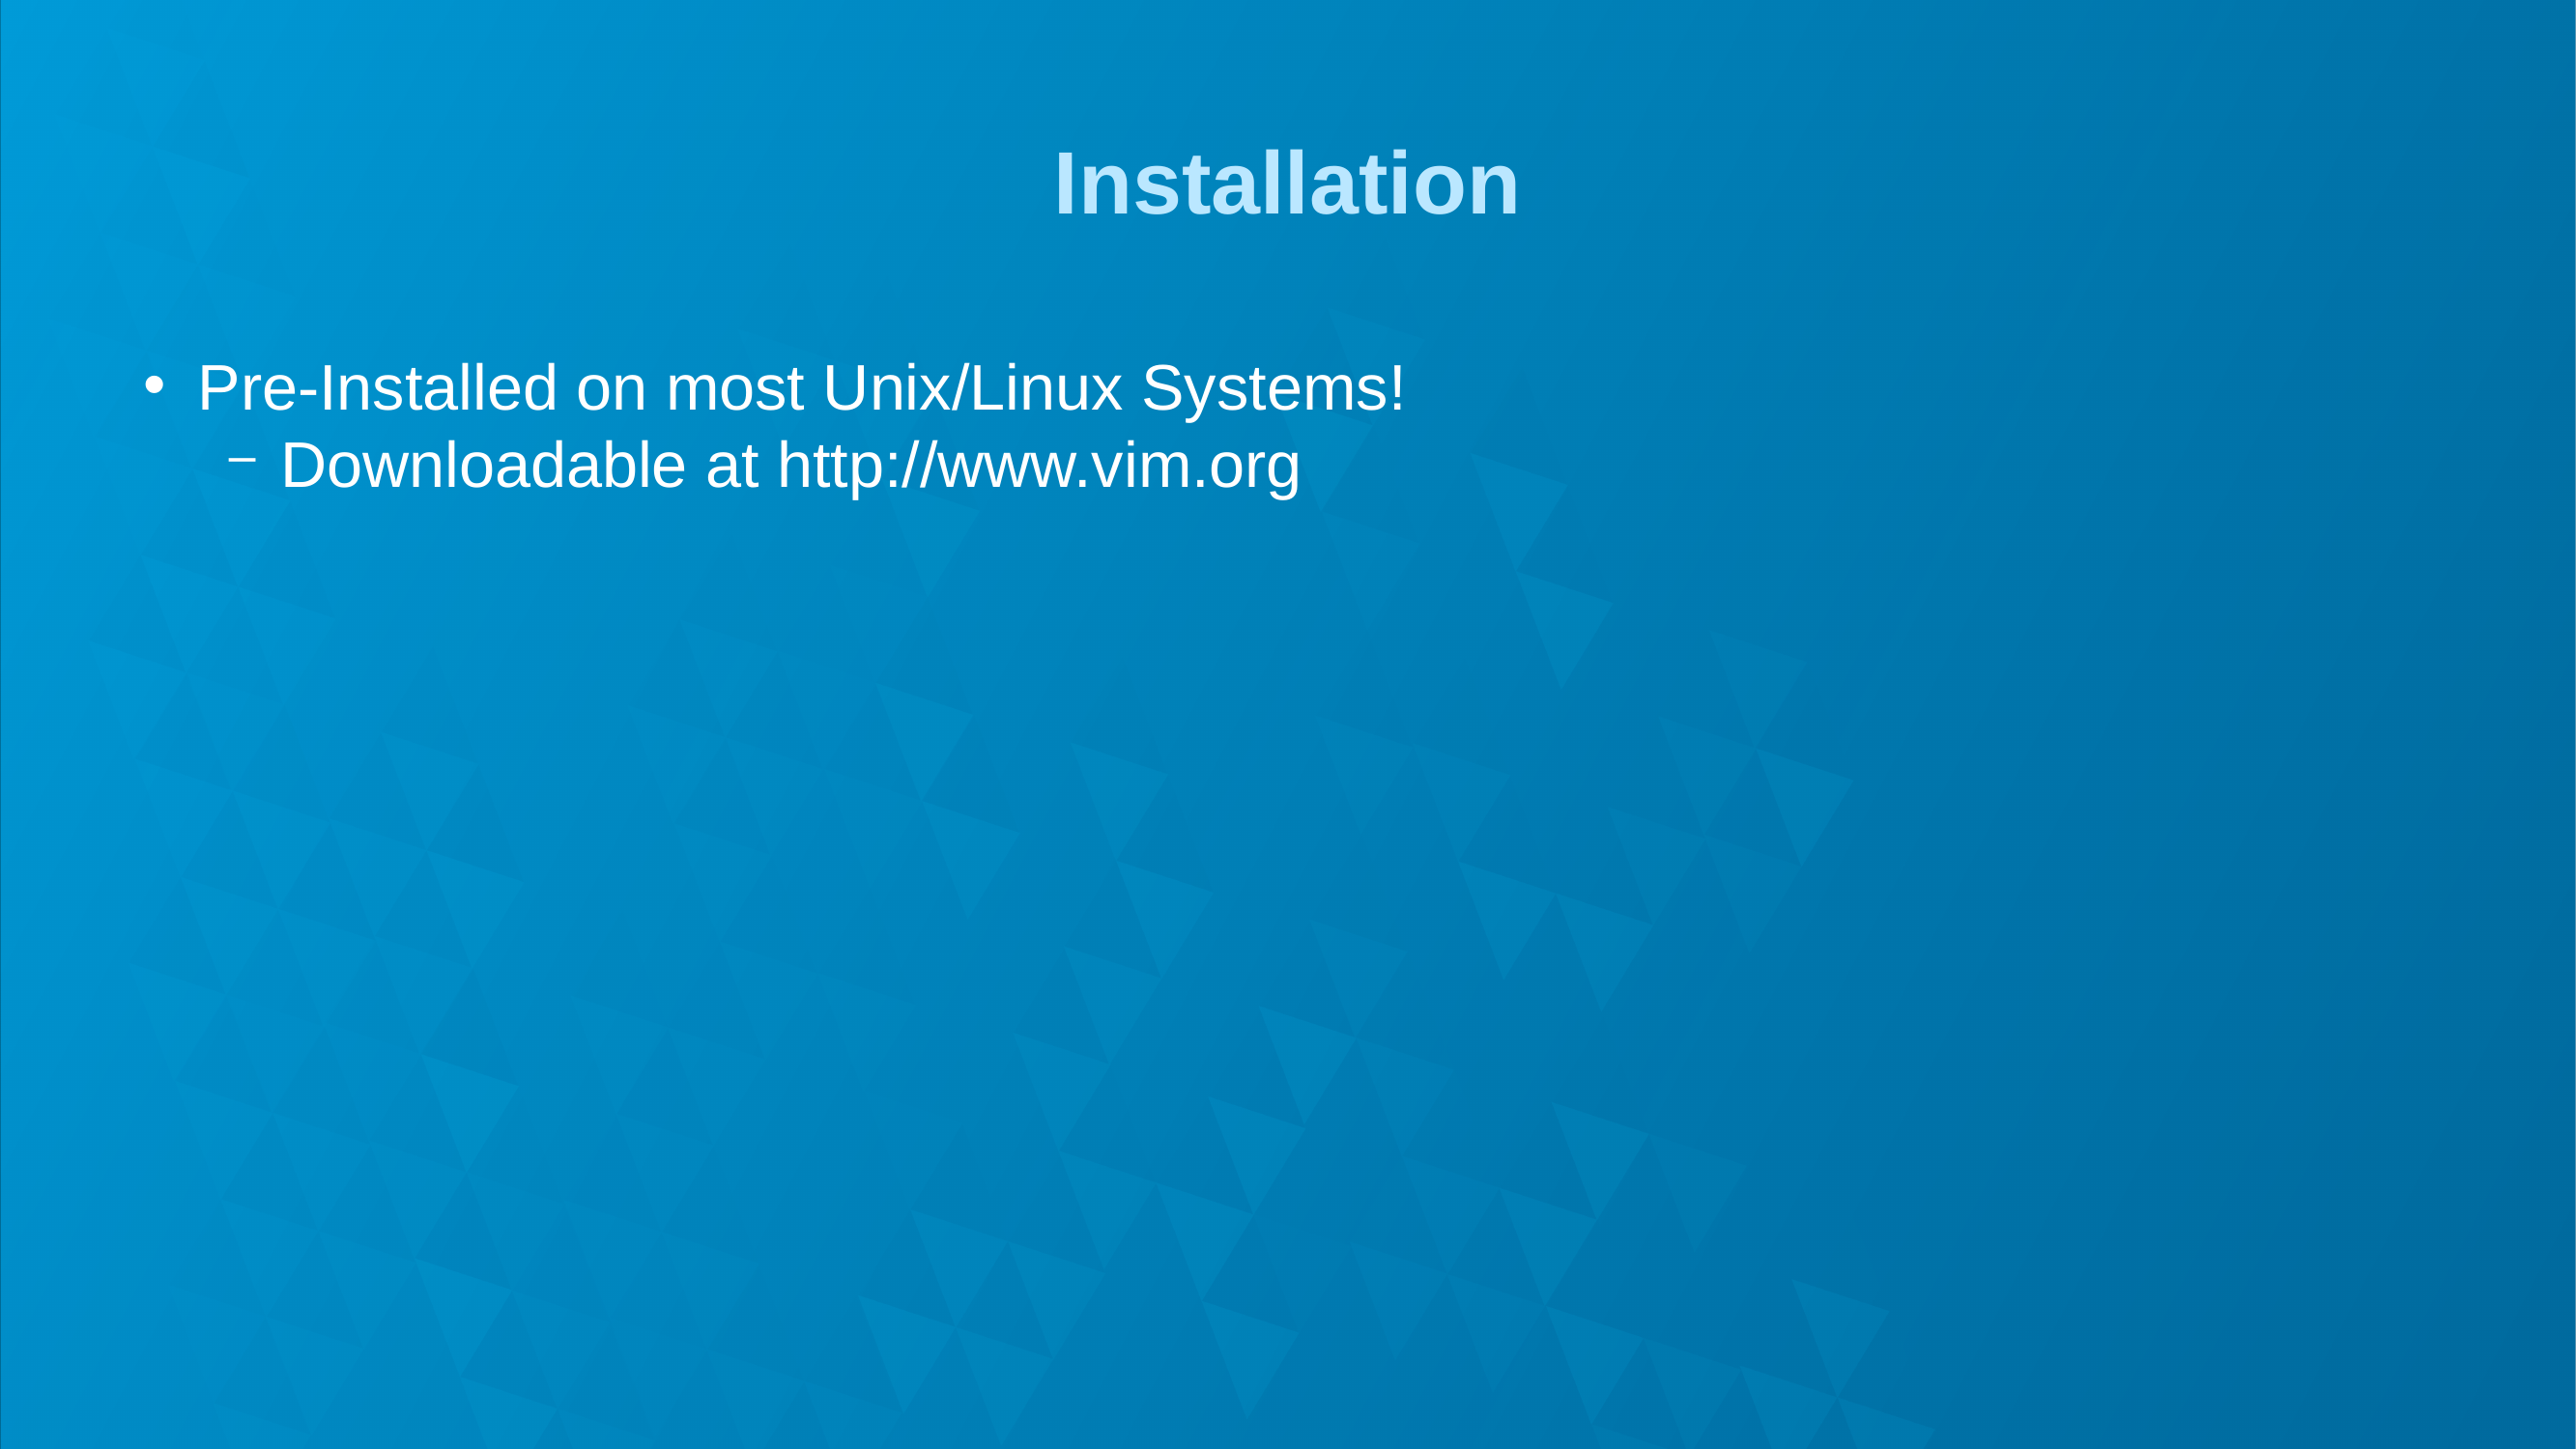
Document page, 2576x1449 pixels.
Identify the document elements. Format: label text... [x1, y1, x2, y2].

title Installation [129, 58, 2447, 300]
list Pre-Installed on most Unix/Linux Systems! Downloadable at http://www.vim.org [129, 338, 2447, 1294]
